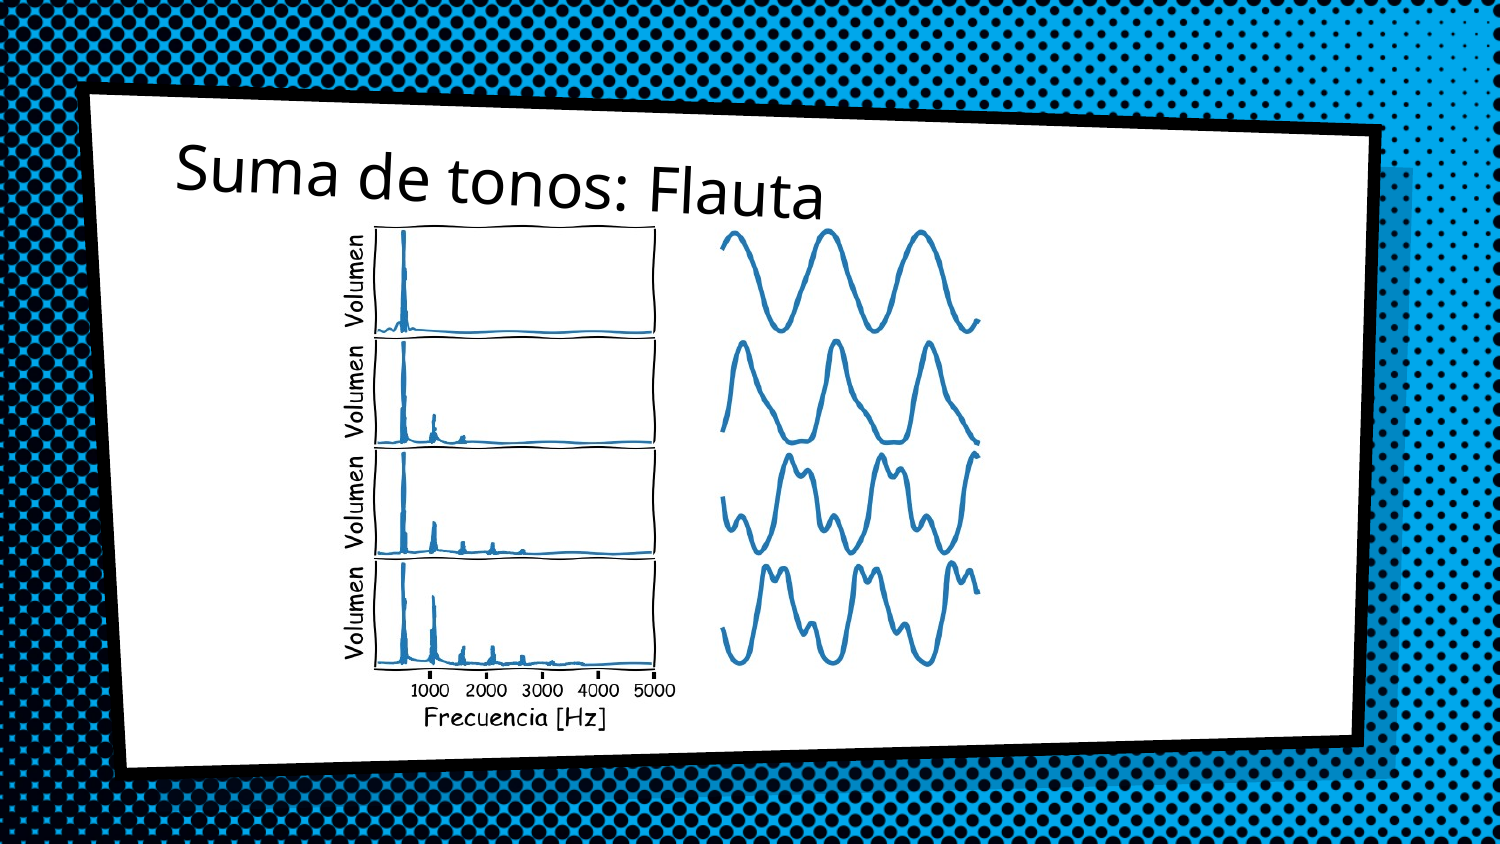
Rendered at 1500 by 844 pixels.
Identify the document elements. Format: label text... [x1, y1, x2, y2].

picture [40, 333, 53, 346]
picture [546, 18, 555, 27]
picture [1494, 568, 1500, 580]
picture [463, 779, 475, 791]
picture [474, 791, 486, 803]
picture [439, 802, 451, 815]
picture [0, 0, 498, 844]
picture [76, 181, 82, 193]
picture [1494, 709, 1500, 721]
picture [135, 52, 146, 63]
picture [1085, 769, 1094, 778]
picture [521, 770, 533, 780]
picture [780, 768, 790, 779]
picture [53, 87, 64, 99]
picture [605, 6, 614, 15]
picture [580, 803, 592, 814]
picture [334, 775, 346, 780]
picture [346, 5, 357, 16]
picture [323, 52, 333, 63]
picture [770, 54, 777, 61]
picture [1435, 838, 1447, 844]
picture [980, 780, 989, 790]
picture [756, 0, 767, 5]
picture [746, 54, 754, 61]
picture [17, 52, 29, 64]
picture [99, 64, 111, 75]
picture [911, 54, 917, 61]
picture [1344, 770, 1351, 777]
picture [981, 101, 988, 108]
picture [239, 0, 253, 6]
picture [675, 53, 684, 62]
picture [1003, 804, 1012, 813]
picture [852, 66, 859, 73]
picture [922, 42, 929, 49]
picture [652, 30, 660, 38]
picture [323, 29, 333, 39]
picture [382, 18, 392, 27]
picture [1391, 817, 1398, 824]
picture [487, 6, 497, 16]
picture [370, 53, 380, 63]
picture [510, 803, 521, 815]
picture [451, 772, 463, 780]
picture [663, 88, 672, 97]
picture [1495, 334, 1500, 344]
picture [276, 76, 287, 87]
picture [1494, 428, 1500, 439]
picture [591, 837, 605, 844]
picture [802, 837, 815, 844]
picture [615, 767, 627, 779]
picture [76, 275, 87, 287]
picture [805, 19, 812, 26]
picture [41, 0, 76, 17]
picture [1097, 781, 1106, 790]
picture [135, 75, 146, 83]
picture [52, 391, 65, 405]
picture [639, 791, 650, 803]
picture [1074, 757, 1083, 766]
picture [252, 75, 263, 87]
picture [1225, 838, 1236, 844]
picture [358, 17, 368, 27]
picture [17, 169, 29, 181]
picture [851, 816, 860, 825]
picture [1179, 770, 1188, 778]
picture [76, 368, 88, 381]
title Suma de tonos: Flauta [157, 91, 1316, 271]
picture [661, 837, 675, 844]
picture [1494, 521, 1500, 533]
picture [569, 88, 579, 97]
picture [498, 0, 510, 6]
picture [557, 803, 568, 814]
picture [346, 76, 357, 86]
picture [1062, 769, 1071, 778]
picture [87, 380, 93, 392]
picture [558, 53, 567, 62]
picture [299, 52, 310, 63]
picture [980, 804, 989, 813]
picture [357, 774, 370, 780]
picture [615, 815, 627, 826]
picture [581, 53, 590, 62]
picture [1365, 838, 1377, 844]
picture [64, 403, 77, 416]
picture [731, 837, 745, 844]
picture [945, 816, 954, 825]
picture [664, 18, 672, 26]
picture [934, 31, 941, 37]
picture [41, 28, 53, 40]
picture [770, 77, 777, 85]
picture [1144, 828, 1152, 837]
picture [592, 791, 603, 803]
picture [476, 41, 485, 51]
picture [840, 7, 847, 14]
picture [1051, 8, 1058, 14]
picture [1321, 793, 1327, 800]
picture [76, 64, 88, 75]
picture [592, 768, 604, 779]
picture [499, 41, 508, 50]
picture [1495, 123, 1500, 133]
picture [17, 28, 29, 40]
picture [899, 66, 906, 73]
picture [286, 0, 299, 6]
picture [123, 63, 135, 75]
picture [394, 53, 403, 62]
picture [886, 827, 895, 837]
picture [40, 309, 53, 322]
picture [1050, 804, 1059, 813]
picture [452, 18, 462, 27]
picture [1062, 816, 1071, 825]
picture [521, 815, 533, 826]
picture [873, 0, 885, 5]
picture [770, 31, 777, 38]
picture [1272, 0, 1282, 5]
picture [946, 89, 952, 96]
picture [756, 768, 767, 779]
picture [440, 29, 450, 39]
picture [41, 52, 53, 63]
picture [487, 53, 497, 62]
picture [1191, 805, 1199, 812]
picture [1494, 639, 1500, 650]
picture [28, 368, 42, 381]
picture [840, 78, 847, 85]
picture [182, 28, 193, 40]
picture [169, 0, 182, 6]
picture [850, 792, 860, 802]
picture [875, 66, 882, 73]
picture [464, 6, 473, 15]
picture [158, 52, 170, 63]
picture [897, 0, 908, 5]
picture [1309, 805, 1316, 812]
picture [380, 790, 393, 804]
picture [1203, 817, 1211, 824]
picture [1061, 0, 1072, 5]
picture [1344, 817, 1351, 824]
picture [922, 66, 929, 73]
picture [805, 89, 812, 96]
picture [1108, 0, 1119, 5]
picture [782, 19, 789, 26]
picture [380, 774, 393, 780]
picture [1168, 758, 1176, 766]
picture [205, 75, 216, 85]
picture [240, 40, 252, 51]
picture [463, 802, 475, 815]
picture [1495, 53, 1500, 62]
picture [699, 54, 707, 61]
picture [1191, 758, 1199, 766]
picture [323, 5, 333, 16]
picture [875, 42, 882, 49]
picture [321, 778, 335, 792]
picture [639, 815, 650, 826]
picture [580, 826, 592, 838]
picture [417, 76, 427, 86]
picture [333, 0, 346, 6]
picture [825, 837, 839, 844]
picture [52, 368, 65, 381]
picture [686, 815, 697, 826]
picture [699, 77, 707, 85]
picture [29, 204, 41, 216]
picture [828, 19, 835, 26]
picture [1309, 829, 1316, 836]
picture [1038, 816, 1047, 825]
picture [429, 88, 438, 93]
picture [758, 66, 765, 73]
picture [827, 816, 837, 825]
picture [404, 814, 416, 826]
picture [17, 286, 30, 299]
picture [1494, 826, 1500, 838]
picture [299, 75, 310, 87]
picture [1495, 381, 1500, 392]
picture [170, 17, 181, 28]
picture [652, 6, 661, 15]
picture [968, 792, 977, 802]
picture [1460, 0, 1470, 4]
picture [534, 30, 544, 39]
picture [111, 75, 123, 82]
picture [1238, 829, 1246, 836]
picture [604, 826, 615, 838]
picture [1191, 781, 1199, 789]
picture [216, 0, 229, 6]
picture [909, 827, 919, 837]
picture [487, 30, 497, 39]
picture [1321, 770, 1328, 777]
picture [640, 18, 649, 27]
picture [1321, 817, 1328, 824]
picture [182, 5, 193, 16]
picture [1285, 805, 1292, 812]
picture [40, 426, 53, 440]
picture [746, 30, 753, 38]
picture [429, 41, 438, 51]
picture [1250, 770, 1258, 777]
picture [546, 65, 555, 74]
picture [497, 837, 511, 844]
picture [756, 791, 767, 802]
picture [967, 0, 978, 5]
picture [828, 89, 836, 96]
picture [264, 17, 275, 28]
picture [991, 792, 1001, 801]
picture [676, 30, 684, 38]
picture [345, 778, 358, 792]
picture [75, 0, 89, 6]
picture [404, 0, 416, 6]
picture [18, 75, 29, 87]
picture [687, 42, 695, 50]
picture [791, 827, 802, 837]
picture [451, 791, 463, 803]
picture [76, 17, 88, 28]
picture [652, 77, 661, 85]
picture [52, 181, 65, 193]
picture [651, 803, 662, 814]
picture [980, 828, 989, 837]
picture [1344, 794, 1351, 800]
picture [1203, 793, 1211, 801]
picture [346, 29, 356, 39]
picture [41, 169, 53, 181]
picture [357, 790, 370, 804]
picture [899, 89, 906, 96]
picture [368, 779, 381, 792]
picture [182, 75, 193, 84]
picture [770, 7, 777, 14]
picture [839, 761, 849, 767]
picture [1013, 838, 1025, 844]
picture [568, 815, 580, 826]
picture [1391, 723, 1397, 730]
picture [1494, 756, 1500, 768]
picture [392, 779, 405, 792]
picture [593, 65, 602, 74]
picture [1156, 793, 1164, 801]
picture [1027, 757, 1036, 766]
picture [534, 76, 544, 86]
picture [87, 473, 98, 487]
picture [135, 5, 146, 16]
picture [1227, 793, 1234, 801]
picture [558, 30, 567, 39]
picture [711, 19, 718, 26]
picture [662, 0, 674, 5]
picture [333, 814, 346, 827]
picture [674, 826, 685, 838]
picture [687, 65, 696, 73]
picture [394, 29, 403, 39]
picture [1494, 615, 1500, 627]
picture [887, 31, 894, 37]
picture [1438, 817, 1444, 824]
picture [229, 75, 240, 86]
picture [440, 76, 450, 86]
picture [76, 40, 88, 52]
picture [1285, 829, 1292, 836]
picture [29, 40, 41, 52]
picture [276, 5, 287, 16]
picture [862, 761, 872, 767]
picture [29, 227, 41, 240]
picture [193, 40, 205, 52]
picture [944, 792, 954, 802]
picture [568, 769, 580, 779]
picture [805, 42, 812, 49]
picture [369, 802, 381, 815]
picture [782, 42, 789, 50]
picture [699, 30, 707, 38]
picture [734, 19, 742, 26]
picture [638, 837, 651, 844]
picture [53, 16, 64, 28]
picture [733, 768, 744, 779]
picture [674, 779, 685, 791]
picture [874, 769, 884, 779]
picture [793, 7, 801, 14]
picture [1050, 828, 1059, 837]
picture [711, 89, 719, 97]
picture [427, 772, 440, 780]
picture [592, 0, 603, 5]
picture [380, 0, 393, 6]
picture [511, 6, 520, 15]
picture [523, 41, 532, 50]
picture [1368, 676, 1374, 683]
picture [755, 837, 768, 844]
picture [840, 31, 847, 38]
picture [452, 41, 462, 50]
picture [1037, 0, 1049, 5]
picture [1415, 817, 1421, 824]
picture [874, 792, 884, 802]
picture [581, 30, 590, 39]
picture [145, 0, 159, 6]
picture [1271, 838, 1283, 844]
picture [1495, 76, 1500, 86]
picture [779, 0, 791, 5]
picture [52, 274, 65, 287]
picture [934, 54, 941, 61]
picture [310, 0, 323, 6]
picture [745, 827, 755, 838]
picture [827, 768, 837, 779]
picture [452, 65, 462, 74]
picture [264, 64, 275, 75]
picture [920, 0, 931, 5]
picture [439, 779, 452, 792]
picture [135, 28, 146, 40]
picture [357, 0, 369, 6]
picture [722, 6, 731, 15]
picture [782, 66, 789, 73]
picture [723, 30, 730, 38]
picture [76, 321, 88, 334]
picture [1379, 782, 1386, 788]
picture [921, 792, 930, 802]
picture [1060, 838, 1072, 844]
picture [405, 41, 415, 51]
picture [1413, 0, 1423, 4]
picture [991, 816, 1001, 825]
picture [545, 769, 557, 779]
picture [229, 52, 240, 63]
picture [1495, 6, 1500, 16]
picture [41, 122, 53, 134]
picture [64, 52, 76, 63]
picture [29, 181, 41, 193]
picture [52, 321, 65, 334]
picture [803, 815, 813, 825]
picture [288, 17, 298, 28]
picture [498, 814, 510, 826]
picture [957, 7, 964, 14]
picture [299, 5, 310, 16]
picture [29, 274, 41, 287]
picture [863, 7, 871, 14]
picture [934, 101, 941, 108]
picture [309, 790, 323, 804]
picture [558, 76, 567, 86]
picture [452, 88, 462, 93]
picture [1238, 758, 1246, 765]
picture [934, 7, 941, 14]
picture [298, 776, 322, 792]
picture [40, 356, 53, 369]
picture [791, 780, 802, 791]
picture [1494, 732, 1500, 744]
picture [252, 29, 263, 40]
picture [52, 438, 65, 452]
picture [64, 122, 76, 134]
picture [427, 0, 440, 6]
picture [909, 780, 919, 790]
picture [52, 415, 65, 428]
picture [1495, 194, 1500, 204]
picture [217, 64, 228, 75]
picture [1262, 805, 1269, 812]
picture [1379, 735, 1386, 742]
picture [979, 758, 989, 767]
picture [957, 101, 964, 108]
picture [1274, 770, 1281, 777]
picture [1389, 838, 1400, 844]
picture [511, 53, 520, 62]
picture [1004, 7, 1011, 14]
picture [1482, 838, 1494, 844]
picture [146, 63, 158, 75]
picture [17, 98, 29, 111]
picture [88, 357, 92, 369]
picture [1109, 793, 1117, 801]
picture [240, 64, 252, 75]
picture [1154, 838, 1166, 844]
picture [628, 77, 637, 86]
picture [499, 65, 509, 74]
picture [1403, 805, 1409, 812]
picture [429, 64, 438, 74]
picture [640, 88, 649, 97]
picture [229, 5, 240, 16]
picture [534, 53, 544, 62]
picture [52, 345, 65, 357]
picture [310, 814, 323, 827]
picture [29, 157, 41, 169]
picture [1225, 0, 1236, 5]
picture [546, 88, 555, 96]
picture [723, 77, 730, 85]
picture [76, 251, 86, 263]
picture [898, 816, 907, 825]
picture [708, 837, 722, 844]
picture [533, 826, 545, 838]
picture [264, 40, 275, 51]
picture [956, 758, 966, 767]
picture [29, 17, 41, 28]
picture [675, 77, 684, 85]
picture [968, 816, 977, 825]
picture [1319, 0, 1329, 5]
picture [1121, 805, 1129, 813]
picture [1285, 758, 1293, 765]
picture [1215, 781, 1222, 789]
picture [440, 6, 450, 16]
picture [568, 791, 580, 803]
picture [758, 89, 765, 97]
picture [416, 802, 428, 815]
picture [570, 65, 579, 74]
picture [557, 826, 568, 838]
picture [897, 792, 907, 802]
picture [53, 157, 65, 169]
picture [943, 838, 955, 844]
picture [323, 76, 333, 87]
picture [345, 802, 358, 815]
picture [1038, 769, 1048, 778]
picture [887, 54, 894, 61]
picture [1379, 758, 1386, 765]
picture [29, 63, 41, 75]
picture [921, 816, 930, 825]
picture [405, 64, 415, 74]
picture [158, 75, 170, 84]
picture [593, 18, 602, 27]
picture [111, 52, 123, 63]
picture [52, 227, 65, 240]
picture [193, 17, 205, 28]
picture [1191, 829, 1199, 836]
picture [650, 779, 662, 791]
picture [628, 53, 637, 62]
picture [899, 43, 906, 49]
picture [193, 64, 205, 75]
picture [1201, 0, 1212, 5]
picture [498, 791, 510, 803]
picture [40, 380, 54, 393]
picture [64, 333, 77, 346]
picture [1015, 769, 1024, 778]
picture [1332, 829, 1339, 836]
picture [1003, 828, 1012, 837]
picture [850, 768, 861, 779]
picture [687, 19, 695, 26]
picture [1274, 794, 1281, 800]
picture [966, 838, 979, 844]
picture [205, 28, 217, 40]
picture [1494, 451, 1500, 462]
picture [662, 768, 674, 779]
picture [158, 5, 170, 16]
picture [487, 76, 497, 86]
picture [474, 815, 486, 826]
picture [499, 18, 508, 27]
picture [1494, 475, 1500, 486]
picture [464, 76, 473, 86]
picture [922, 19, 929, 26]
picture [474, 0, 486, 6]
picture [53, 134, 64, 146]
picture [88, 52, 100, 63]
picture [864, 78, 871, 85]
picture [934, 78, 941, 84]
picture [1391, 770, 1398, 777]
picture [567, 837, 581, 844]
picture [614, 837, 628, 844]
picture [1390, 0, 1399, 5]
picture [1097, 804, 1106, 813]
picture [628, 30, 637, 39]
picture [829, 42, 835, 49]
picture [616, 65, 625, 74]
picture [817, 78, 824, 85]
picture [76, 158, 81, 169]
picture [933, 828, 942, 837]
picture [286, 814, 300, 827]
picture [1342, 838, 1353, 844]
picture [64, 239, 76, 252]
picture [88, 75, 99, 81]
picture [933, 759, 942, 767]
picture [1026, 781, 1036, 790]
picture [664, 65, 672, 74]
picture [1356, 782, 1363, 789]
picture [569, 41, 579, 50]
picture [76, 298, 88, 310]
picture [1003, 757, 1012, 767]
picture [205, 5, 217, 16]
picture [1495, 217, 1500, 227]
picture [1309, 782, 1316, 789]
picture [1297, 770, 1304, 777]
picture [1085, 793, 1094, 801]
picture [615, 0, 627, 5]
picture [1107, 838, 1119, 844]
picture [64, 438, 97, 475]
picture [311, 41, 322, 51]
picture [28, 415, 42, 428]
picture [1297, 749, 1305, 754]
picture [1495, 357, 1500, 368]
picture [1050, 757, 1059, 766]
picture [1203, 770, 1211, 777]
picture [29, 87, 41, 99]
picture [415, 779, 428, 792]
picture [1109, 769, 1118, 778]
picture [1494, 498, 1500, 509]
picture [1309, 758, 1316, 765]
picture [486, 779, 498, 791]
picture [122, 0, 136, 6]
picture [170, 40, 181, 52]
picture [628, 6, 637, 15]
picture [1262, 829, 1269, 836]
picture [510, 826, 521, 838]
picture [990, 0, 1002, 5]
picture [640, 65, 649, 74]
picture [64, 216, 76, 228]
picture [404, 773, 417, 780]
picture [593, 41, 602, 50]
picture [721, 780, 732, 791]
picture [592, 815, 603, 826]
picture [887, 101, 894, 108]
picture [382, 41, 391, 51]
picture [1366, 0, 1376, 4]
picture [17, 356, 30, 370]
picture [1332, 805, 1339, 812]
picture [405, 88, 415, 92]
picture [815, 804, 825, 814]
picture [451, 0, 463, 6]
picture [872, 837, 885, 844]
picture [498, 771, 510, 780]
picture [276, 29, 287, 40]
picture [792, 763, 802, 767]
picture [276, 52, 287, 63]
picture [1144, 781, 1152, 789]
picture [781, 89, 789, 96]
picture [1250, 817, 1257, 824]
picture [1145, 805, 1152, 813]
picture [64, 309, 77, 322]
picture [53, 110, 65, 122]
picture [1131, 838, 1143, 844]
picture [744, 803, 755, 814]
picture [778, 837, 792, 844]
picture [240, 17, 252, 28]
picture [1412, 838, 1424, 844]
picture [76, 391, 89, 404]
picture [826, 0, 838, 5]
picture [1201, 838, 1213, 844]
picture [1215, 758, 1223, 766]
picture [1226, 770, 1234, 777]
picture [874, 816, 884, 825]
picture [627, 779, 639, 791]
picture [41, 192, 53, 204]
picture [252, 52, 263, 63]
picture [697, 779, 709, 791]
picture [896, 838, 909, 844]
picture [933, 804, 942, 813]
picture [41, 263, 53, 275]
picture [429, 18, 438, 27]
picture [29, 321, 42, 334]
picture [88, 0, 112, 17]
picture [52, 298, 65, 310]
picture [886, 780, 896, 790]
picture [523, 18, 532, 27]
picture [1297, 793, 1304, 801]
picture [852, 89, 859, 96]
picture [311, 17, 322, 28]
picture [981, 7, 988, 14]
picture [943, 0, 955, 5]
picture [182, 52, 193, 63]
picture [556, 779, 568, 791]
picture [382, 64, 392, 74]
picture [758, 19, 765, 26]
picture [1426, 829, 1433, 835]
picture [17, 239, 30, 252]
picture [1133, 793, 1140, 801]
picture [968, 769, 977, 778]
picture [674, 803, 685, 814]
picture [521, 791, 533, 803]
picture [1343, 0, 1353, 5]
picture [1156, 770, 1164, 778]
picture [699, 6, 707, 15]
picture [969, 90, 976, 96]
picture [64, 75, 76, 87]
picture [1368, 770, 1374, 777]
picture [662, 791, 674, 803]
picture [370, 5, 380, 16]
picture [1215, 828, 1222, 836]
picture [1379, 712, 1386, 718]
picture [709, 791, 720, 802]
picture [533, 779, 545, 791]
picture [75, 415, 89, 428]
picture [581, 6, 590, 15]
picture [334, 64, 345, 74]
picture [746, 77, 754, 85]
picture [393, 76, 403, 86]
picture [64, 356, 77, 369]
picture [205, 52, 217, 63]
picture [1027, 804, 1036, 813]
picture [1262, 758, 1269, 765]
picture [53, 40, 64, 52]
picture [404, 790, 417, 803]
picture [909, 760, 919, 767]
picture [64, 169, 76, 181]
picture [475, 88, 485, 94]
picture [852, 42, 859, 49]
picture [357, 814, 370, 827]
picture [627, 803, 638, 814]
picture [849, 837, 862, 844]
picture [627, 826, 638, 838]
picture [1037, 838, 1049, 844]
picture [617, 18, 625, 27]
picture [286, 790, 311, 815]
picture [17, 333, 30, 346]
picture [815, 827, 825, 837]
picture [1297, 817, 1304, 824]
picture [1133, 816, 1141, 825]
picture [711, 65, 719, 73]
picture [52, 251, 65, 263]
picture [933, 780, 942, 790]
picture [1050, 781, 1059, 790]
picture [464, 53, 473, 62]
picture [1015, 792, 1024, 801]
picture [405, 18, 415, 27]
picture [744, 780, 756, 791]
picture [1368, 723, 1374, 730]
picture [1262, 782, 1269, 789]
picture [486, 802, 498, 815]
picture [839, 780, 849, 790]
picture [733, 791, 744, 802]
picture [1038, 792, 1047, 801]
picture [88, 28, 99, 40]
picture [417, 29, 426, 39]
picture [417, 53, 427, 62]
picture [299, 29, 310, 40]
picture [346, 52, 357, 63]
picture [499, 88, 508, 95]
picture [603, 779, 615, 791]
picture [64, 263, 77, 275]
picture [817, 31, 824, 38]
picture [1332, 758, 1339, 765]
picture [111, 5, 123, 17]
picture [370, 76, 380, 86]
picture [229, 28, 240, 40]
picture [956, 780, 966, 790]
picture [1494, 686, 1500, 697]
picture [640, 41, 649, 50]
picture [909, 804, 919, 813]
picture [333, 790, 346, 804]
picture [756, 815, 767, 826]
picture [1285, 782, 1292, 789]
picture [99, 17, 111, 28]
picture [17, 192, 29, 205]
picture [1494, 545, 1500, 556]
picture [1356, 758, 1363, 765]
picture [639, 768, 650, 779]
picture [17, 145, 29, 158]
picture [545, 815, 557, 826]
picture [1132, 769, 1141, 778]
picture [53, 63, 64, 75]
picture [1003, 781, 1012, 790]
picture [545, 791, 557, 803]
picture [1084, 838, 1096, 844]
picture [946, 66, 952, 73]
picture [684, 837, 698, 844]
picture [1356, 805, 1363, 812]
picture [521, 0, 533, 5]
picture [41, 145, 53, 157]
picture [1494, 662, 1500, 674]
picture [651, 826, 662, 838]
picture [287, 40, 298, 51]
picture [1495, 29, 1500, 39]
picture [840, 54, 847, 61]
picture [520, 837, 534, 844]
picture [675, 6, 684, 15]
picture [617, 88, 626, 97]
picture [511, 76, 520, 86]
picture [887, 7, 894, 14]
picture [358, 41, 368, 51]
picture [287, 64, 299, 75]
picture [919, 838, 932, 844]
picture [451, 815, 463, 826]
picture [815, 780, 825, 790]
picture [523, 88, 532, 96]
picture [804, 792, 813, 802]
picture [687, 89, 696, 97]
picture [581, 76, 590, 86]
picture [1495, 100, 1500, 110]
picture [87, 426, 96, 440]
picture [1356, 829, 1363, 836]
picture [721, 827, 732, 838]
picture [1333, 782, 1339, 789]
picture [1074, 804, 1082, 813]
picture [1248, 838, 1260, 844]
picture [862, 780, 872, 790]
picture [87, 403, 94, 416]
picture [29, 110, 41, 122]
picture [793, 54, 800, 61]
picture [252, 5, 263, 16]
picture [990, 838, 1002, 844]
picture [1227, 817, 1234, 824]
picture [887, 78, 894, 84]
picture [1494, 803, 1500, 814]
picture [1168, 781, 1176, 789]
picture [886, 804, 895, 813]
picture [1495, 170, 1500, 180]
picture [817, 54, 824, 61]
picture [545, 0, 557, 5]
picture [1495, 240, 1500, 250]
picture [393, 5, 403, 16]
picture [864, 31, 871, 38]
picture [850, 0, 861, 5]
picture [735, 42, 742, 50]
picture [969, 66, 976, 73]
picture [899, 19, 906, 26]
picture [1239, 782, 1246, 789]
picture [639, 0, 650, 5]
picture [1109, 816, 1118, 825]
picture [1131, 0, 1142, 5]
picture [793, 31, 800, 38]
picture [1168, 805, 1176, 812]
picture [732, 0, 744, 5]
picture [28, 298, 42, 310]
picture [321, 802, 335, 815]
picture [1239, 805, 1246, 812]
picture [427, 790, 440, 803]
picture [780, 791, 790, 802]
picture [1156, 817, 1164, 824]
picture [1495, 146, 1500, 157]
picture [723, 54, 730, 61]
picture [380, 814, 393, 827]
picture [474, 771, 487, 780]
picture [897, 769, 907, 779]
picture [922, 89, 929, 96]
picture [100, 40, 111, 52]
picture [311, 64, 322, 75]
picture [792, 804, 802, 814]
picture [733, 815, 744, 826]
picture [768, 780, 779, 791]
picture [29, 251, 41, 263]
picture [1155, 0, 1166, 5]
picture [1494, 592, 1500, 603]
picture [417, 6, 427, 15]
picture [709, 0, 721, 5]
picture [29, 134, 41, 146]
picture [711, 42, 719, 50]
picture [1015, 816, 1024, 825]
picture [476, 65, 485, 74]
picture [17, 216, 30, 228]
picture [580, 779, 592, 791]
picture [217, 17, 228, 28]
picture [476, 18, 485, 27]
picture [1084, 0, 1095, 5]
picture [1178, 838, 1189, 844]
picture [123, 40, 135, 52]
picture [910, 101, 917, 108]
picture [64, 427, 77, 440]
picture [803, 0, 814, 5]
picture [17, 122, 29, 134]
picture [1495, 287, 1500, 298]
picture [1180, 817, 1187, 824]
picture [370, 29, 380, 39]
picture [392, 802, 404, 815]
picture [746, 7, 754, 15]
picture [1074, 828, 1082, 837]
picture [64, 286, 77, 299]
picture [1495, 263, 1500, 274]
picture [64, 192, 76, 205]
picture [1436, 0, 1446, 4]
picture [864, 101, 871, 107]
picture [533, 803, 545, 814]
picture [617, 41, 625, 50]
picture [464, 30, 473, 39]
picture [1368, 817, 1374, 824]
picture [1097, 757, 1106, 766]
picture [734, 89, 742, 97]
picture [956, 827, 965, 837]
picture [709, 768, 720, 779]
picture [76, 204, 83, 216]
picture [170, 64, 181, 75]
picture [817, 7, 824, 14]
picture [534, 6, 544, 15]
picture [523, 65, 532, 74]
picture [28, 344, 42, 358]
picture [1027, 828, 1036, 837]
picture [1097, 828, 1106, 837]
picture [875, 19, 882, 26]
picture [827, 792, 837, 802]
picture [593, 88, 602, 98]
picture [275, 222, 1068, 732]
picture [1121, 781, 1129, 789]
picture [64, 98, 76, 111]
picture [780, 815, 790, 826]
picture [568, 0, 580, 5]
picture [1073, 781, 1083, 790]
picture [511, 30, 520, 39]
picture [41, 99, 53, 110]
picture [991, 769, 1001, 778]
picture [1459, 838, 1470, 844]
picture [440, 53, 450, 62]
picture [958, 54, 964, 61]
picture [758, 42, 765, 50]
picture [1014, 0, 1025, 5]
picture [123, 17, 135, 28]
picture [605, 77, 614, 86]
picture [1121, 828, 1129, 837]
picture [1249, 0, 1259, 5]
picture [17, 309, 30, 322]
picture [734, 65, 742, 73]
picture [686, 791, 697, 803]
picture [1295, 838, 1307, 844]
picture [956, 804, 966, 813]
picture [1494, 404, 1500, 415]
picture [921, 769, 931, 778]
picture [686, 768, 697, 779]
picture [146, 40, 158, 52]
picture [803, 768, 814, 779]
picture [721, 803, 732, 814]
picture [697, 827, 709, 838]
picture [652, 53, 661, 62]
picture [615, 791, 627, 803]
picture [605, 53, 614, 62]
picture [1085, 816, 1094, 825]
picture [427, 814, 440, 826]
picture [41, 216, 53, 228]
picture [1318, 838, 1330, 844]
picture [815, 762, 825, 767]
picture [76, 345, 88, 357]
picture [570, 18, 579, 27]
picture [886, 760, 895, 767]
picture [111, 28, 123, 40]
picture [697, 803, 709, 814]
picture [1178, 0, 1189, 5]
picture [52, 204, 65, 216]
picture [1144, 757, 1152, 766]
picture [64, 380, 77, 393]
picture [41, 75, 53, 87]
picture [793, 77, 800, 85]
picture [1495, 311, 1500, 321]
picture [76, 228, 85, 240]
picture [709, 815, 720, 826]
picture [1296, 0, 1306, 5]
picture [839, 827, 849, 837]
picture [509, 779, 522, 791]
picture [603, 803, 615, 814]
picture [64, 146, 76, 157]
picture [1180, 793, 1187, 801]
picture [1274, 817, 1281, 824]
picture [544, 837, 558, 844]
picture [192, 0, 206, 6]
picture [862, 827, 872, 837]
picture [41, 239, 53, 251]
picture [335, 41, 345, 51]
picture [17, 262, 30, 276]
picture [1121, 757, 1129, 766]
picture [852, 19, 859, 26]
picture [828, 66, 835, 73]
picture [946, 19, 952, 26]
picture [839, 804, 849, 813]
picture [1062, 793, 1071, 801]
picture [1483, 0, 1493, 5]
picture [1379, 829, 1386, 835]
picture [1494, 779, 1500, 791]
picture [263, 0, 276, 6]
picture [40, 286, 53, 298]
picture [864, 54, 871, 61]
picture [40, 403, 53, 416]
picture [1215, 805, 1222, 812]
picture [1379, 805, 1386, 812]
picture [944, 769, 954, 778]
picture [1005, 101, 1011, 108]
picture [664, 42, 672, 50]
picture [335, 17, 345, 27]
picture [768, 827, 778, 838]
picture [358, 64, 368, 74]
picture [768, 803, 779, 814]
picture [875, 89, 882, 96]
picture [911, 7, 917, 14]
picture [862, 804, 872, 813]
picture [1168, 828, 1176, 836]
picture [605, 30, 614, 39]
picture [217, 40, 228, 52]
picture [546, 41, 555, 50]
picture [805, 66, 812, 73]
picture [64, 28, 76, 40]
picture [558, 6, 567, 15]
picture [685, 0, 697, 5]
picture [1250, 793, 1257, 800]
picture [158, 28, 170, 40]
picture [147, 17, 158, 28]
picture [662, 815, 674, 826]
